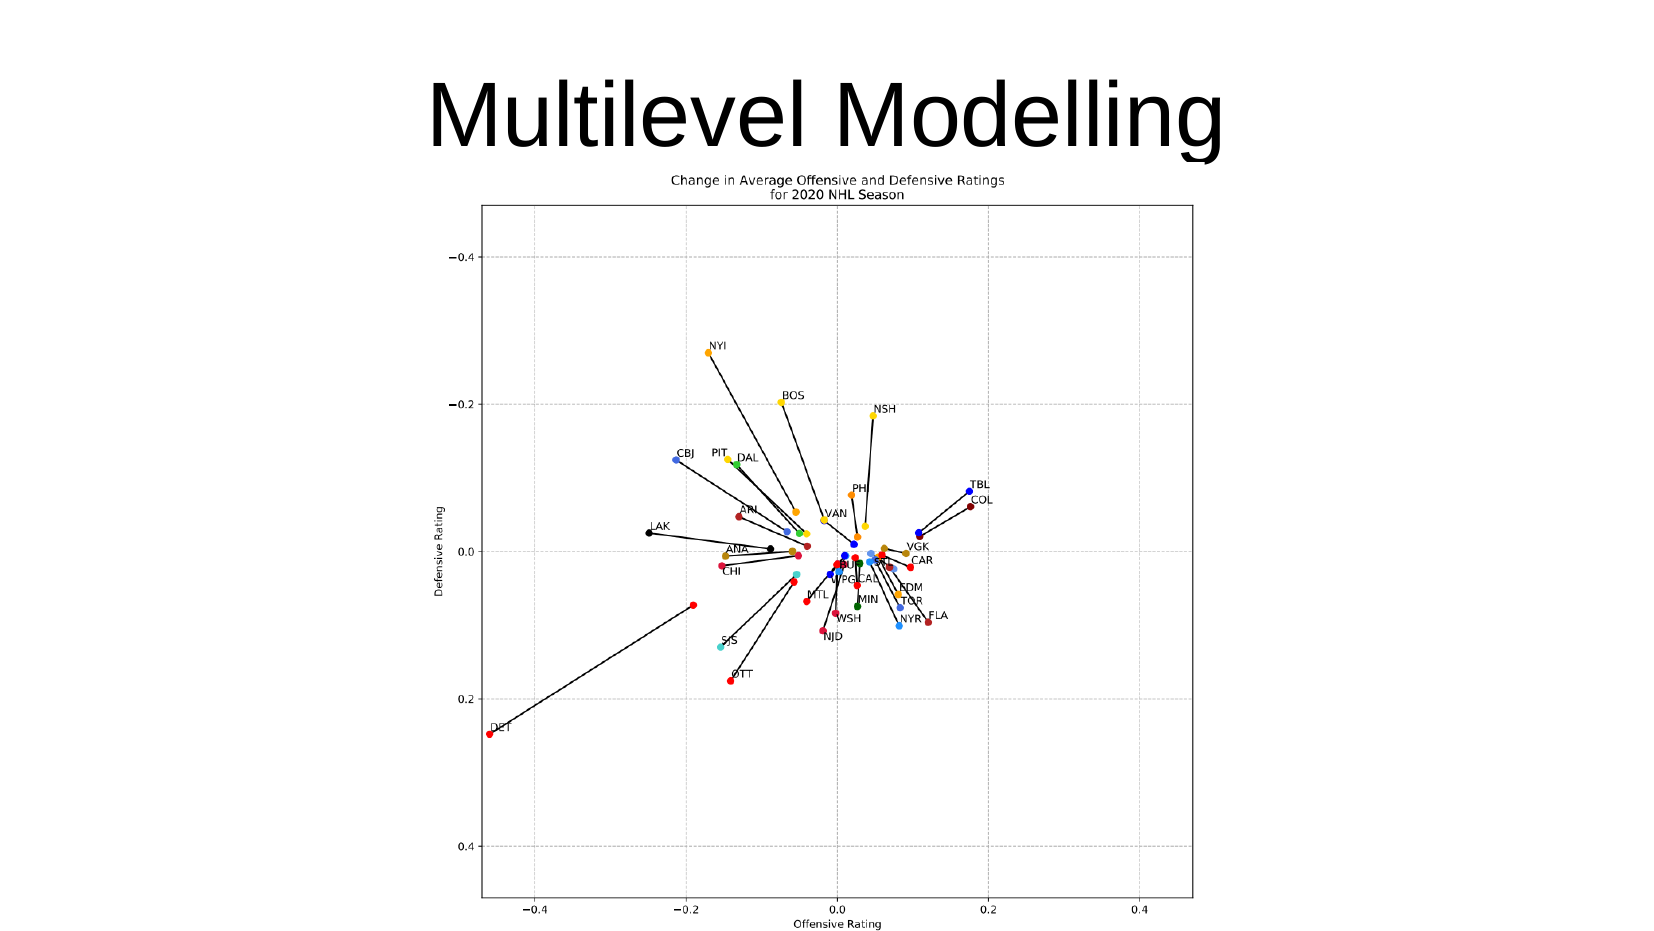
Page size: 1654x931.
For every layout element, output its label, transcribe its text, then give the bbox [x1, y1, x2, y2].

picture [425, 162, 1205, 931]
title Multilevel Modelling [82, 37, 1571, 193]
